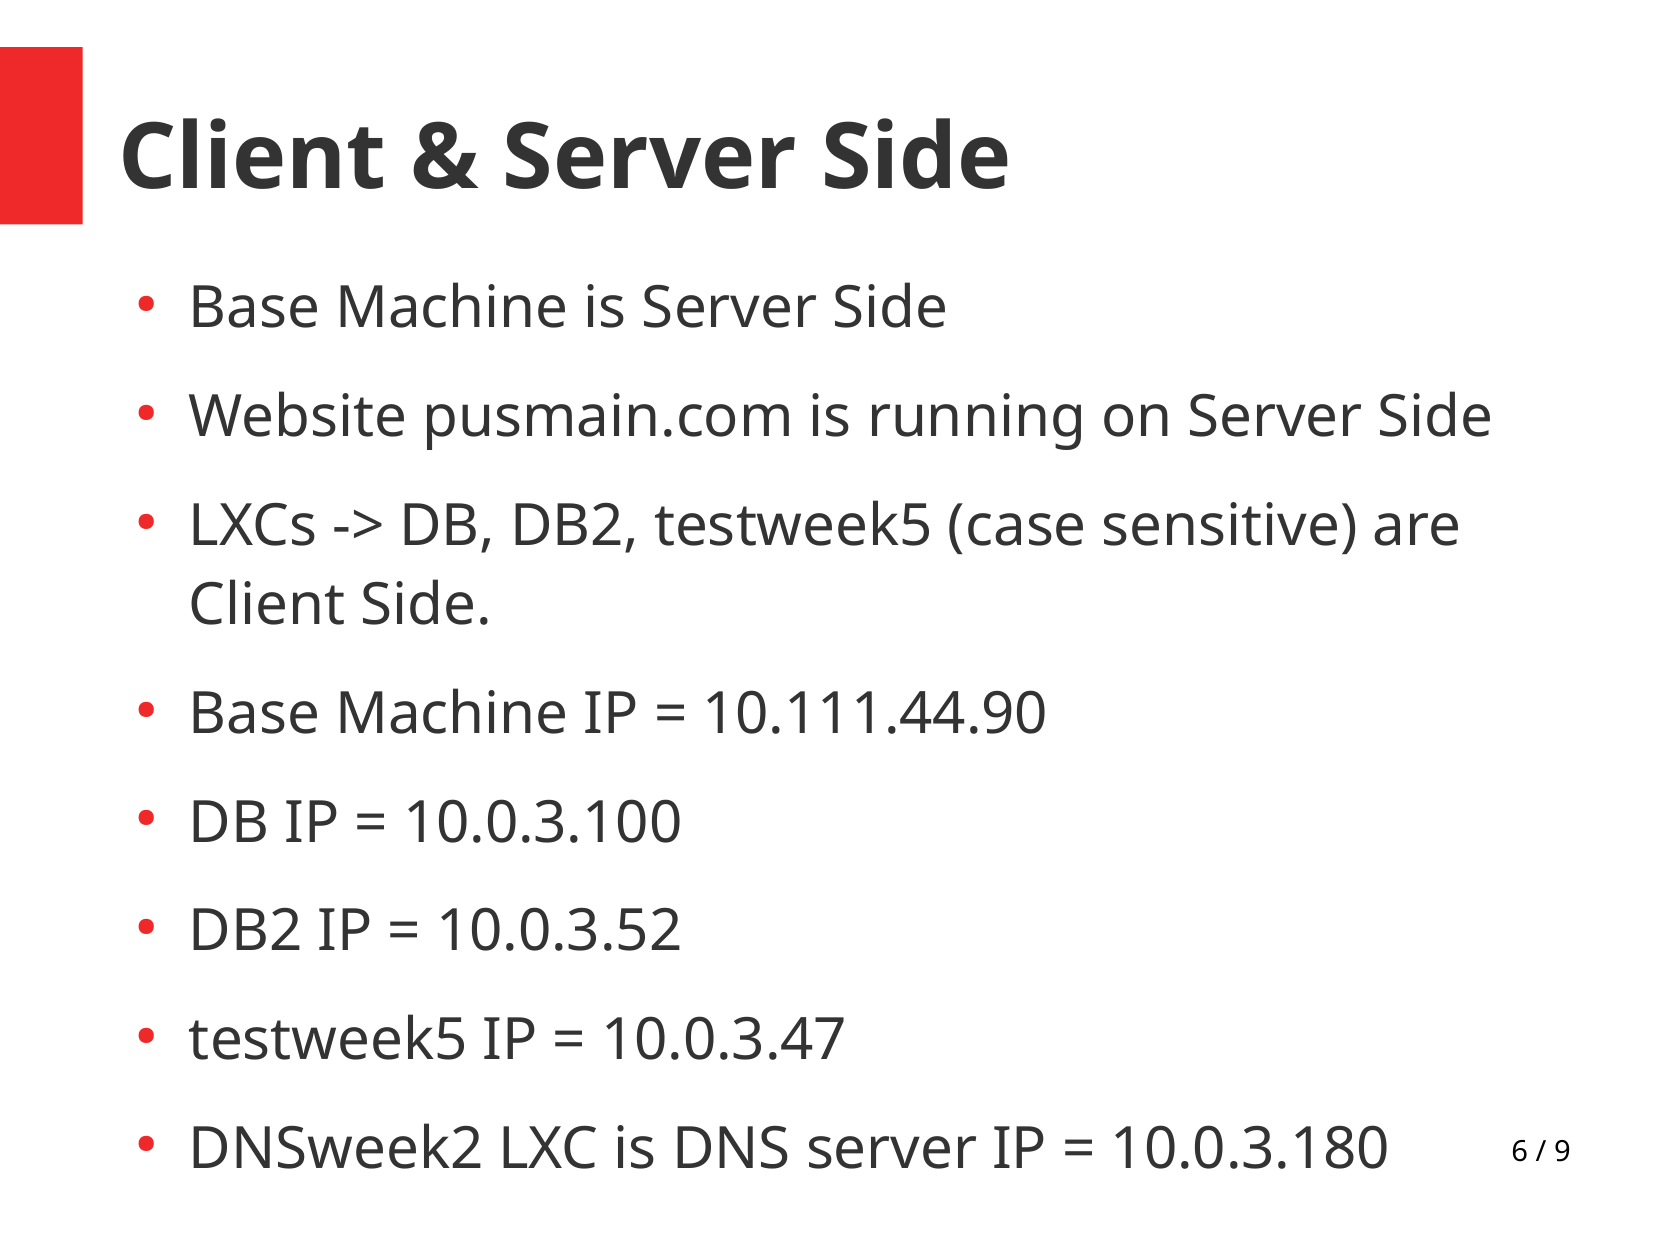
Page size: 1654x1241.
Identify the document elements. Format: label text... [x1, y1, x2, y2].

title Client & Server Side [118, 49, 1571, 257]
list Base Machine is Server Side Website pusmain.com is running on Server Side LXCs -> DB, DB2, testweek5 (case sensitive) are Client Side. Base Machine IP = 10.111.44.90 DB IP = 10.0.3.100 DB2 IP = 10.0.3.52 testweek5 IP = 10.0.3.47 DNSweek2 LXC is DNS server IP = 10.0.3.180 [118, 265, 1536, 986]
